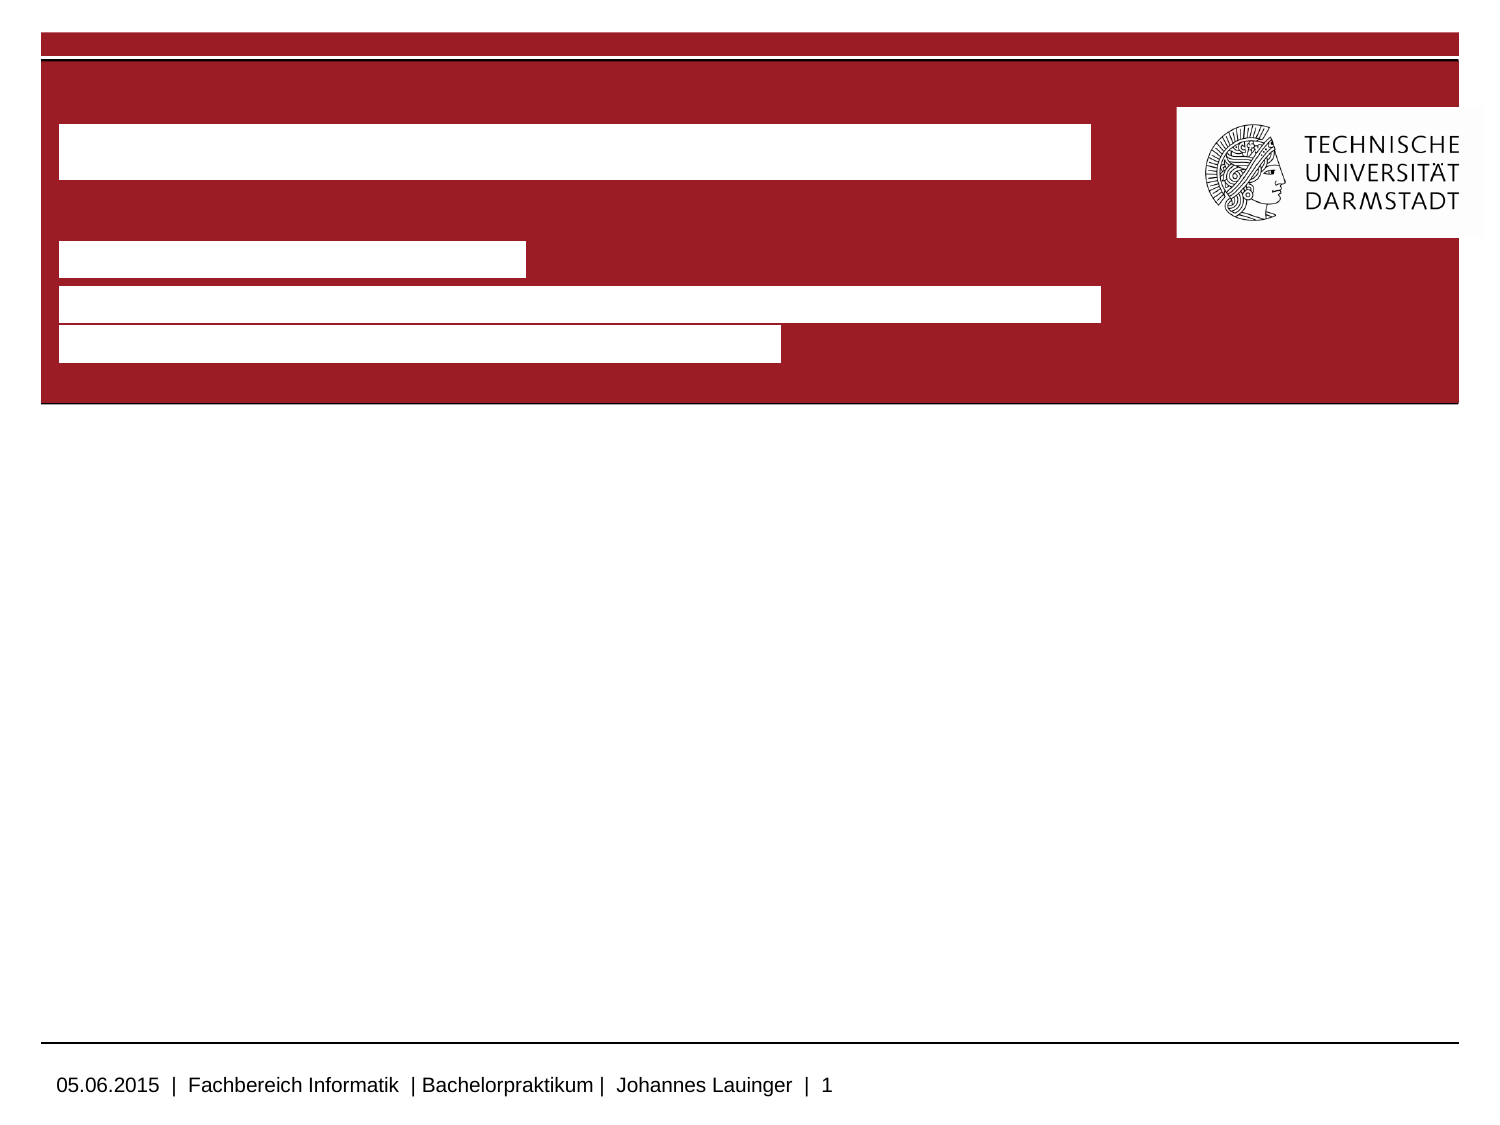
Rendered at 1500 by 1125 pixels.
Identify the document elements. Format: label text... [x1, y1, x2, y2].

subtitle Teamleiter : Benjamin Tumele Team: Simon Konstantin Thiem, Jonas Mönnig, Maximilian Weller, Johannes Tobias Lauinger, Matthias Hofmann [58, 237, 1149, 411]
title Bachelor Praktikum – Adaptiver Chat Client [58, 80, 1149, 218]
picture [1176, 107, 1484, 238]
